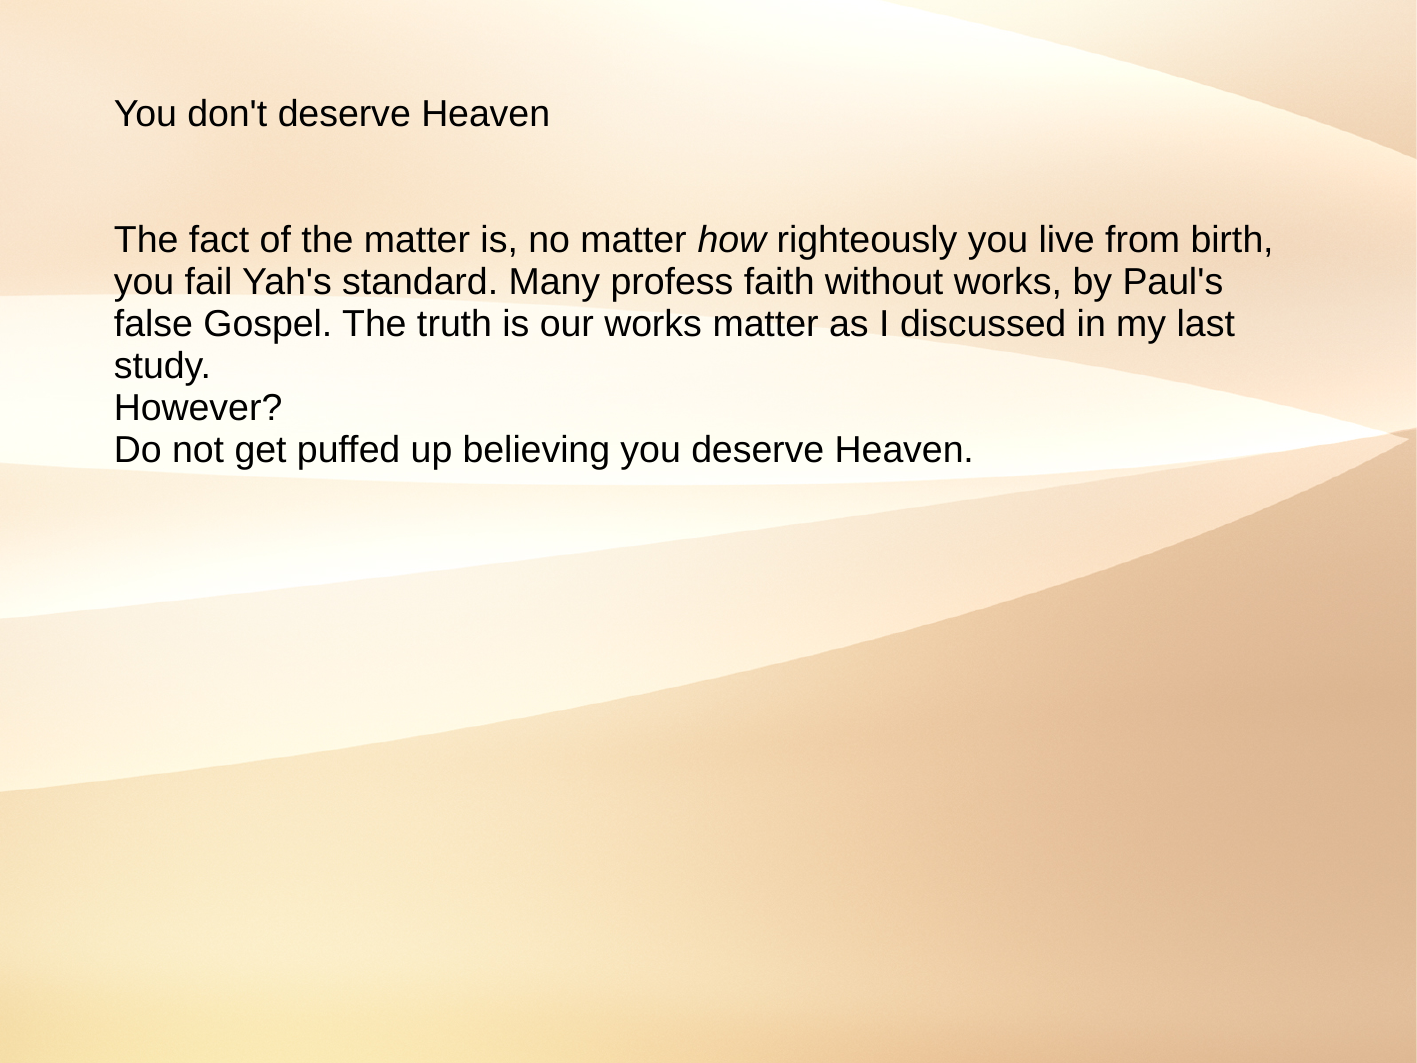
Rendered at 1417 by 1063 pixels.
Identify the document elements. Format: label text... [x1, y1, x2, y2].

list The fact of the matter is, no matter how righteously you live from birth, you fail Yah's standard. Many profess faith without works, by Paul's false Gospel. The truth is our works matter as I discussed in my last study. However? Do not get puffed up believing you deserve Heaven. [99, 256, 1318, 1031]
title You don't deserve Heaven [99, 84, 1318, 256]
picture [0, 0, 1417, 1063]
